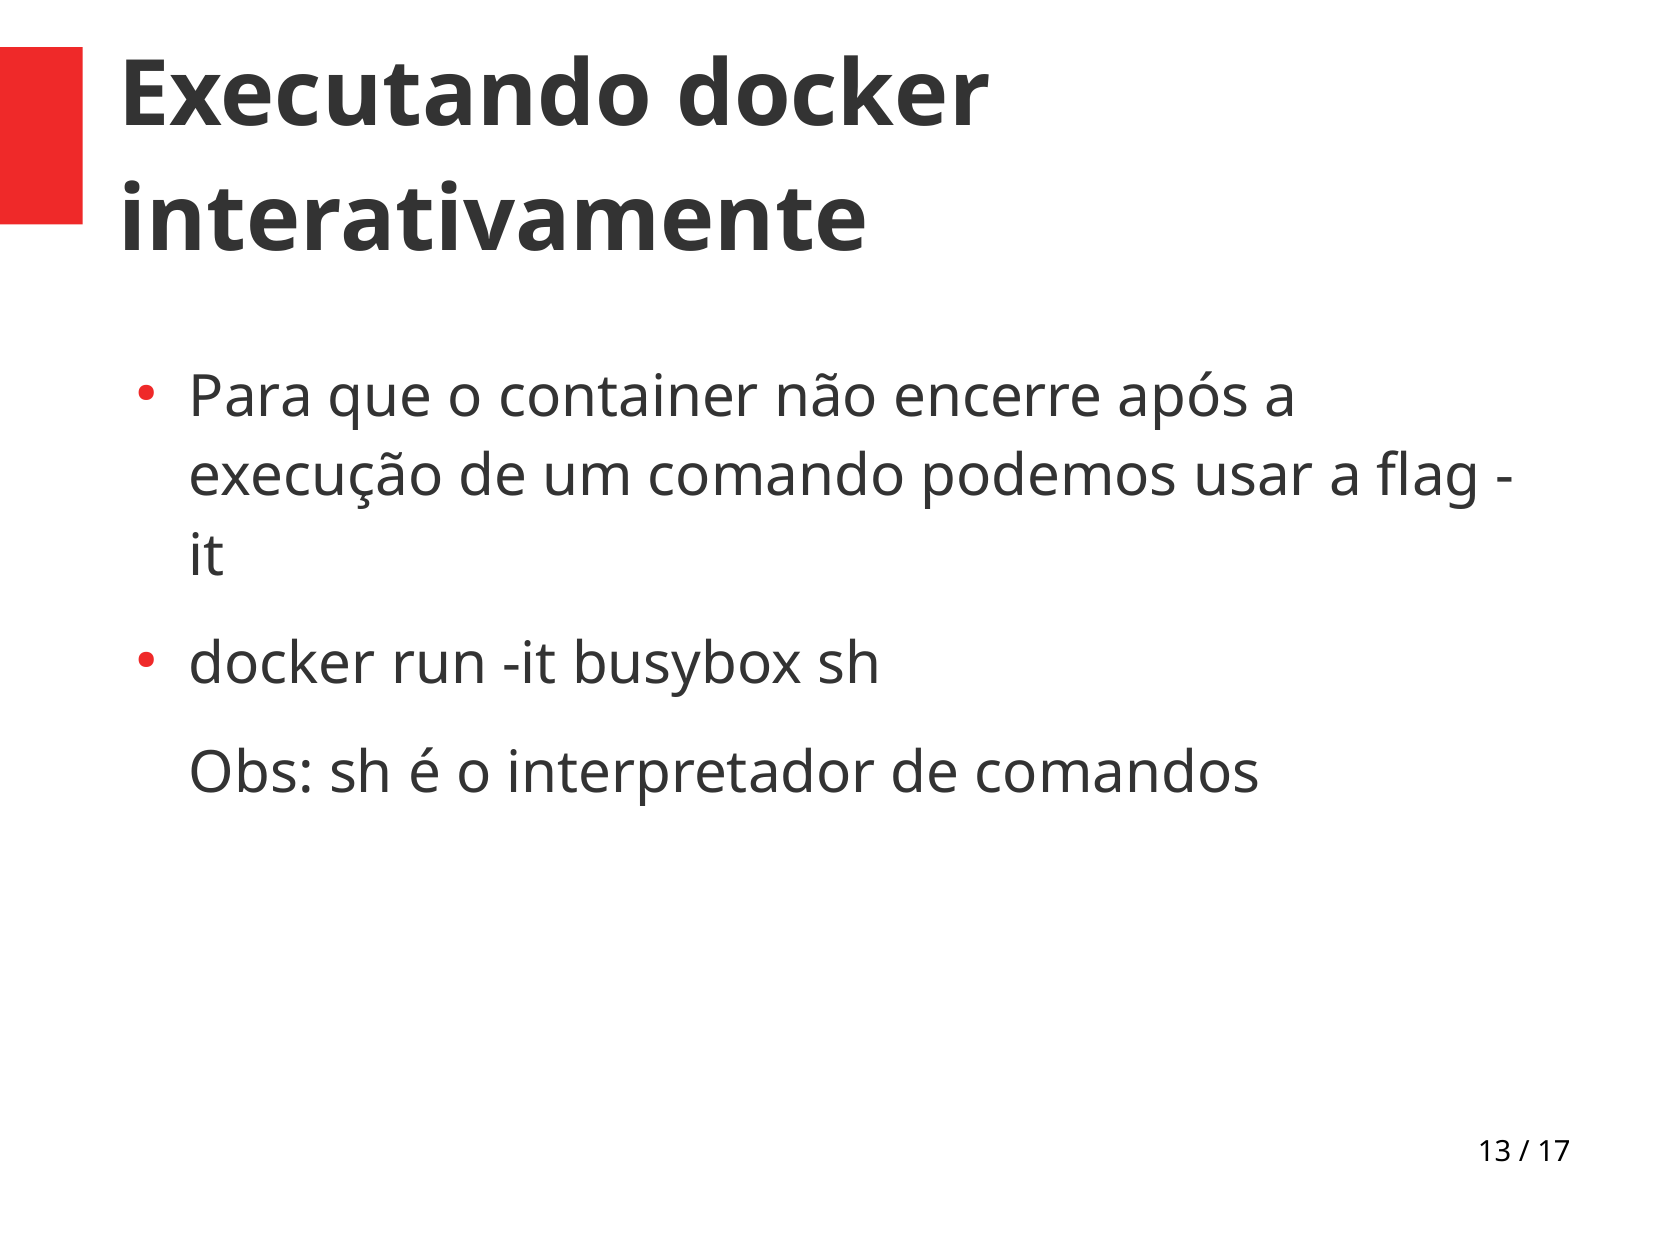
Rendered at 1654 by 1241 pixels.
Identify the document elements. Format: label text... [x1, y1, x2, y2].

title Executando docker interativamente [118, 45, 1571, 260]
list Para que o container não encerre após a execução de um comando podemos usar a flag -it docker run -it busybox sh Obs: sh é o interpretador de comandos [118, 354, 1536, 1074]
